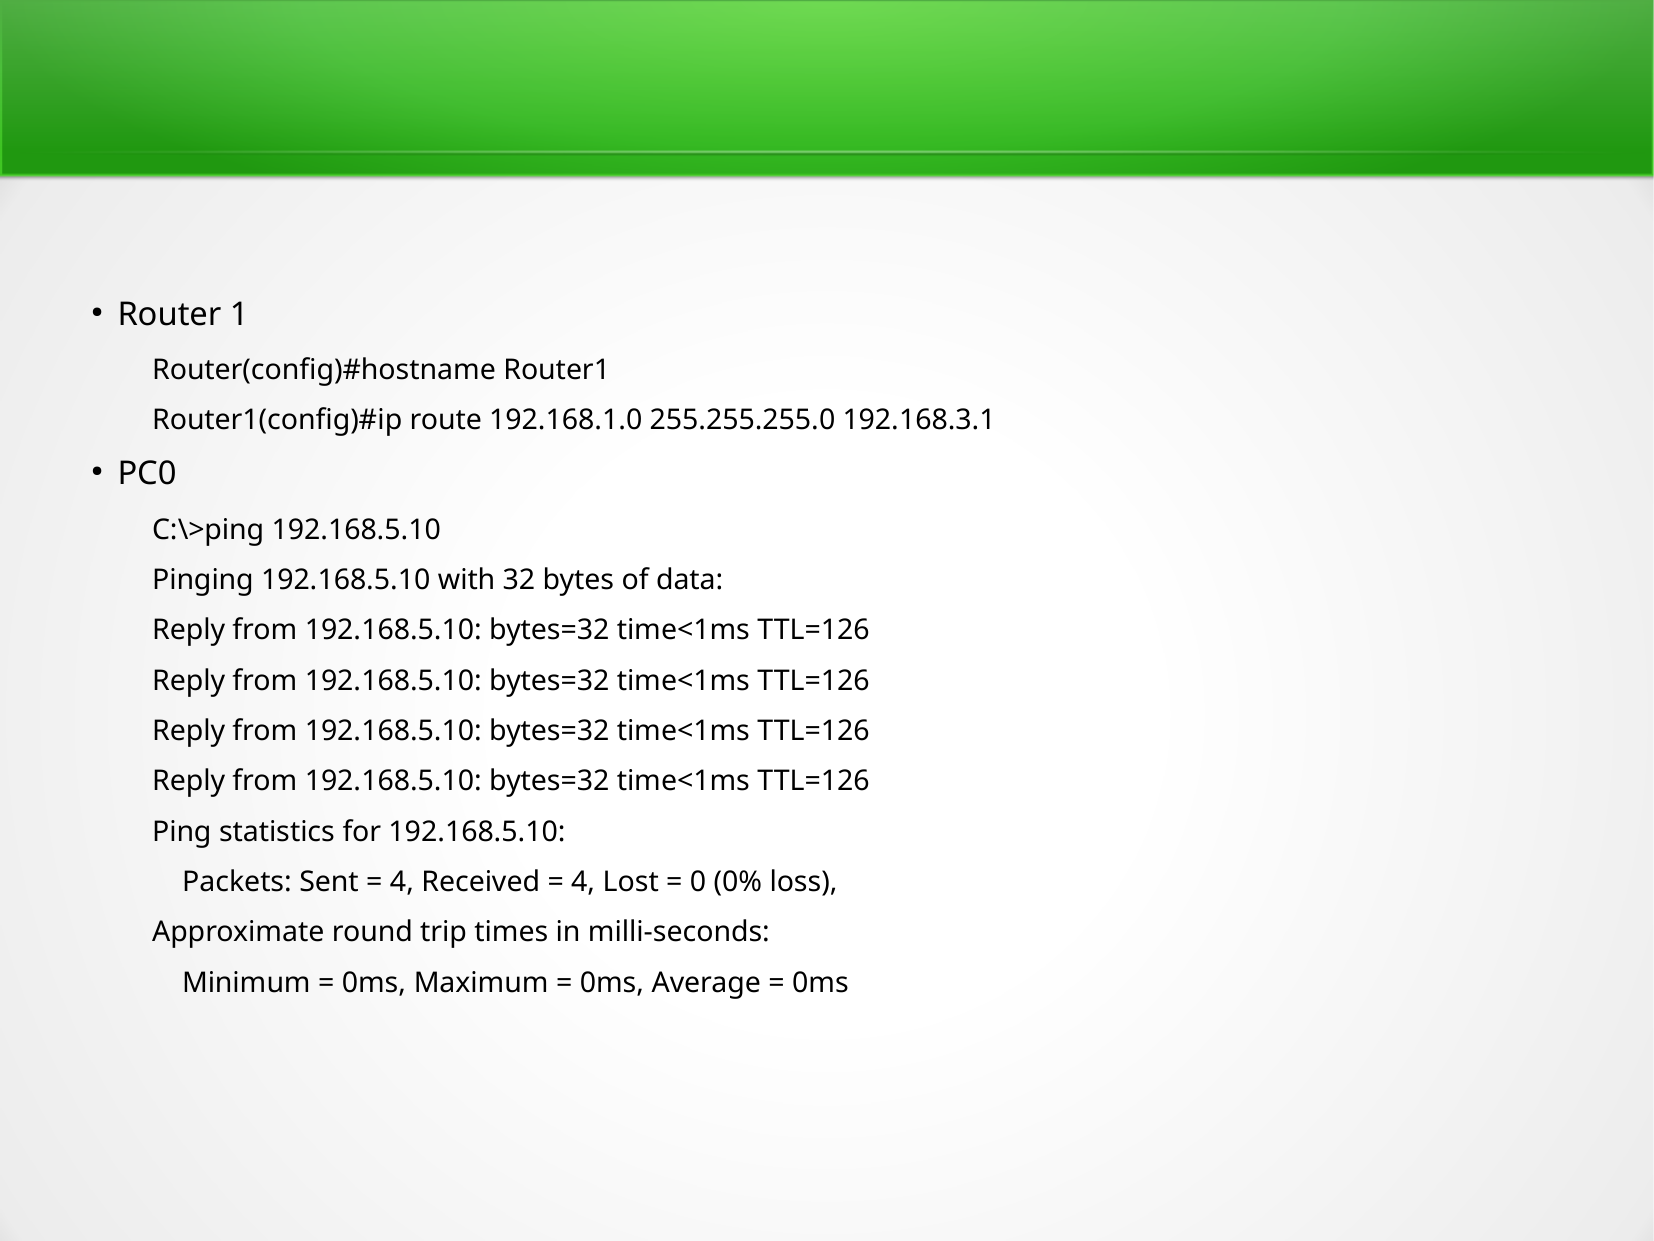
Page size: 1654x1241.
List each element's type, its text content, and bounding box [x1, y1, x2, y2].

picture [0, 0, 1654, 1241]
list Router 1 Router(config)#hostname Router1 Router1(config)#ip route 192.168.1.0 255.255.255.0 192.168.3.1 PC0 C:\>ping 192.168.5.10 Pinging 192.168.5.10 with 32 bytes of data: Reply from 192.168.5.10: bytes=32 time<1ms TTL=126 Reply from 192.168.5.10: bytes=32 time<1ms TTL=126 Reply from 192.168.5.10: bytes=32 time<1ms TTL=126 Reply from 192.168.5.10: bytes=32 time<1ms TTL=126 Ping statistics for 192.168.5.10: Packets: Sent = 4, Received = 4, Lost = 0 (0% loss), Approximate round trip times in milli-seconds: Minimum = 0ms, Maximum = 0ms, Average = 0ms [82, 290, 1571, 1010]
